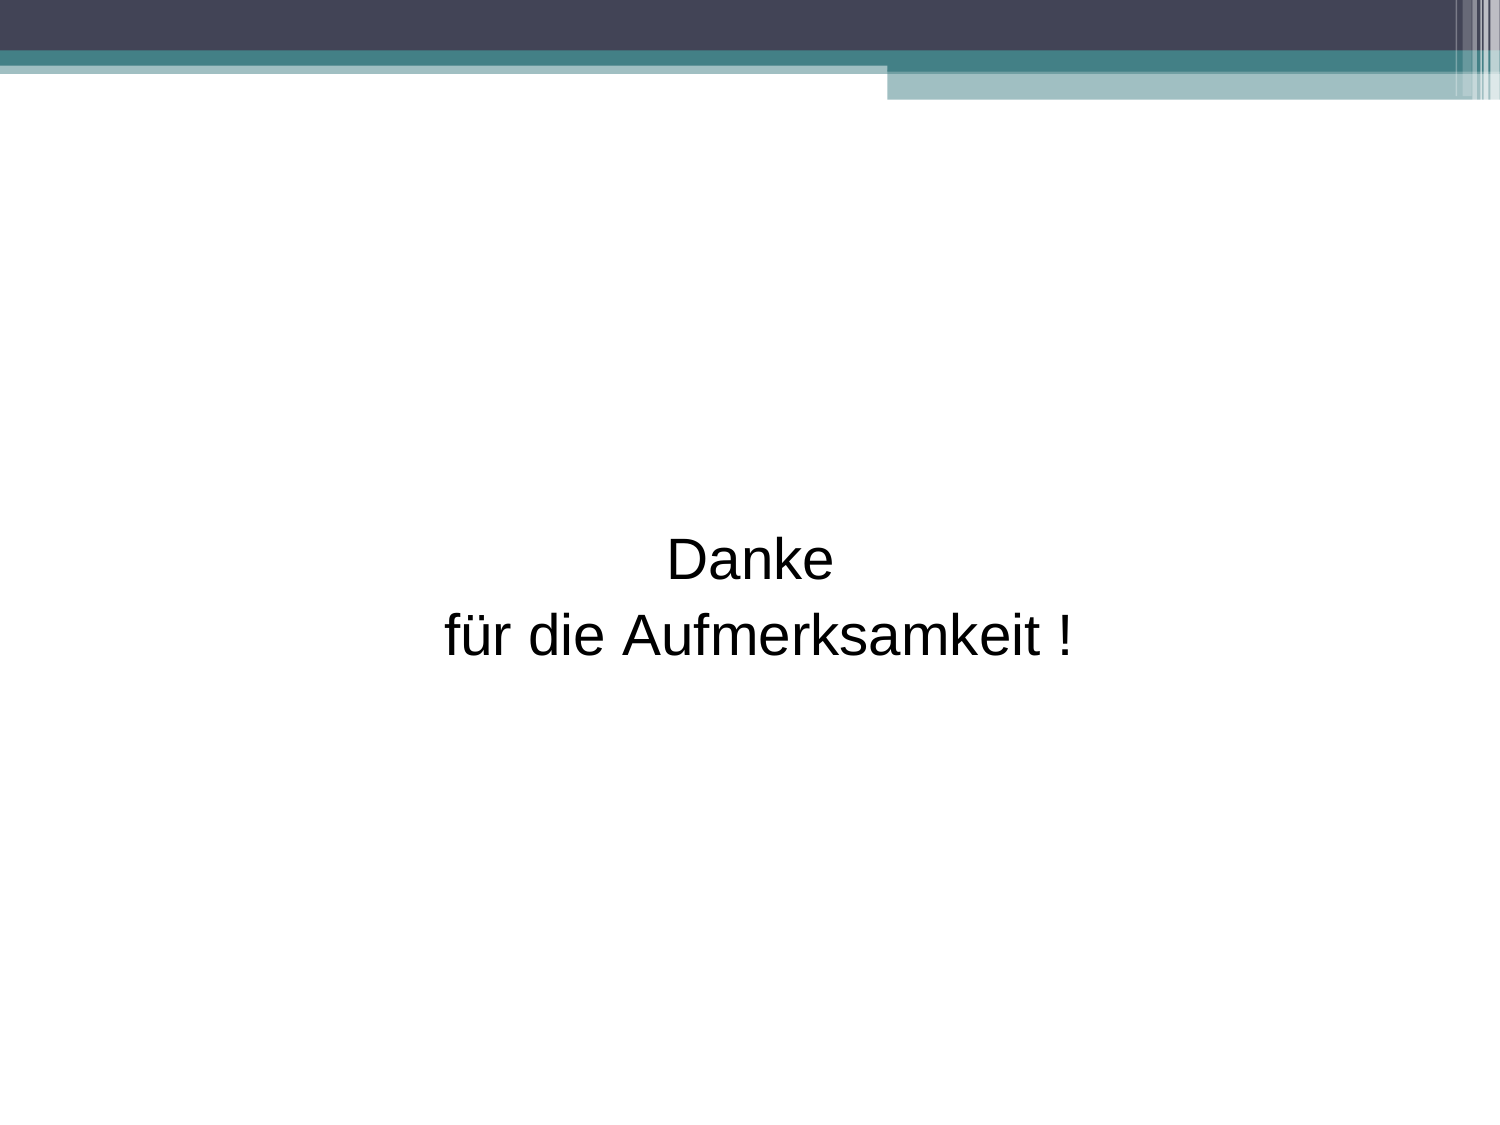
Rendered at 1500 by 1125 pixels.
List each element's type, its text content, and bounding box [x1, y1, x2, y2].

subtitle Danke für die Aufmerksamkeit ! [75, 167, 1426, 1022]
